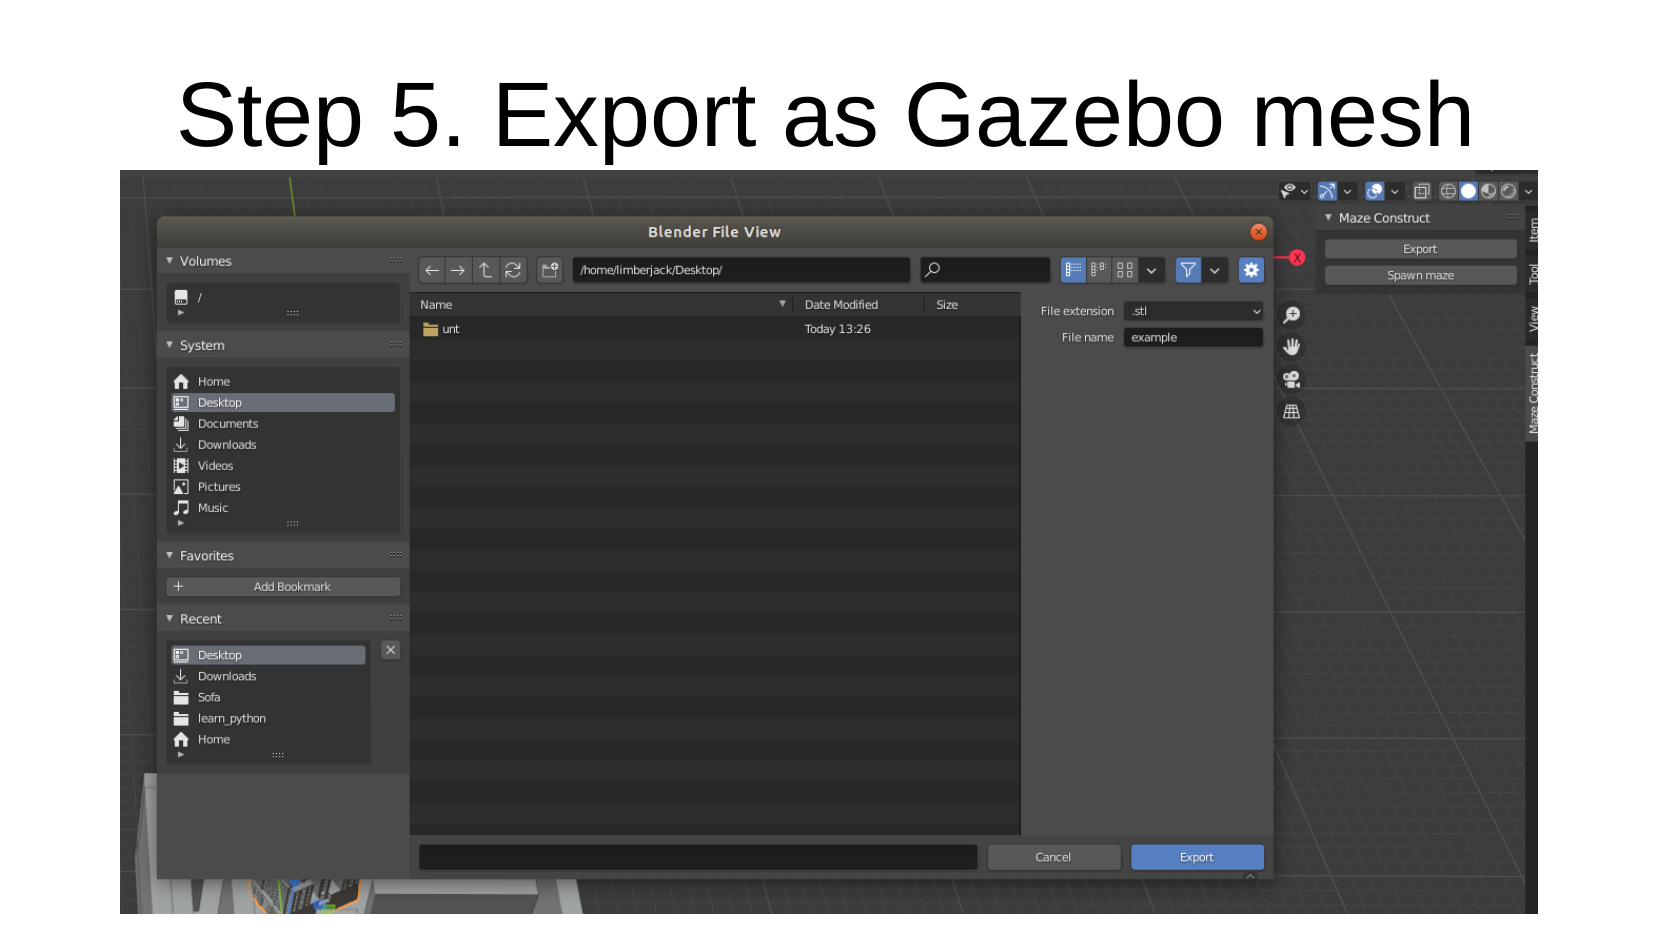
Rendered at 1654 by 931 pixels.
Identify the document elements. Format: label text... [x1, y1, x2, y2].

title Step 5. Export as Gazebo mesh [82, 37, 1571, 193]
picture [120, 170, 1538, 915]
